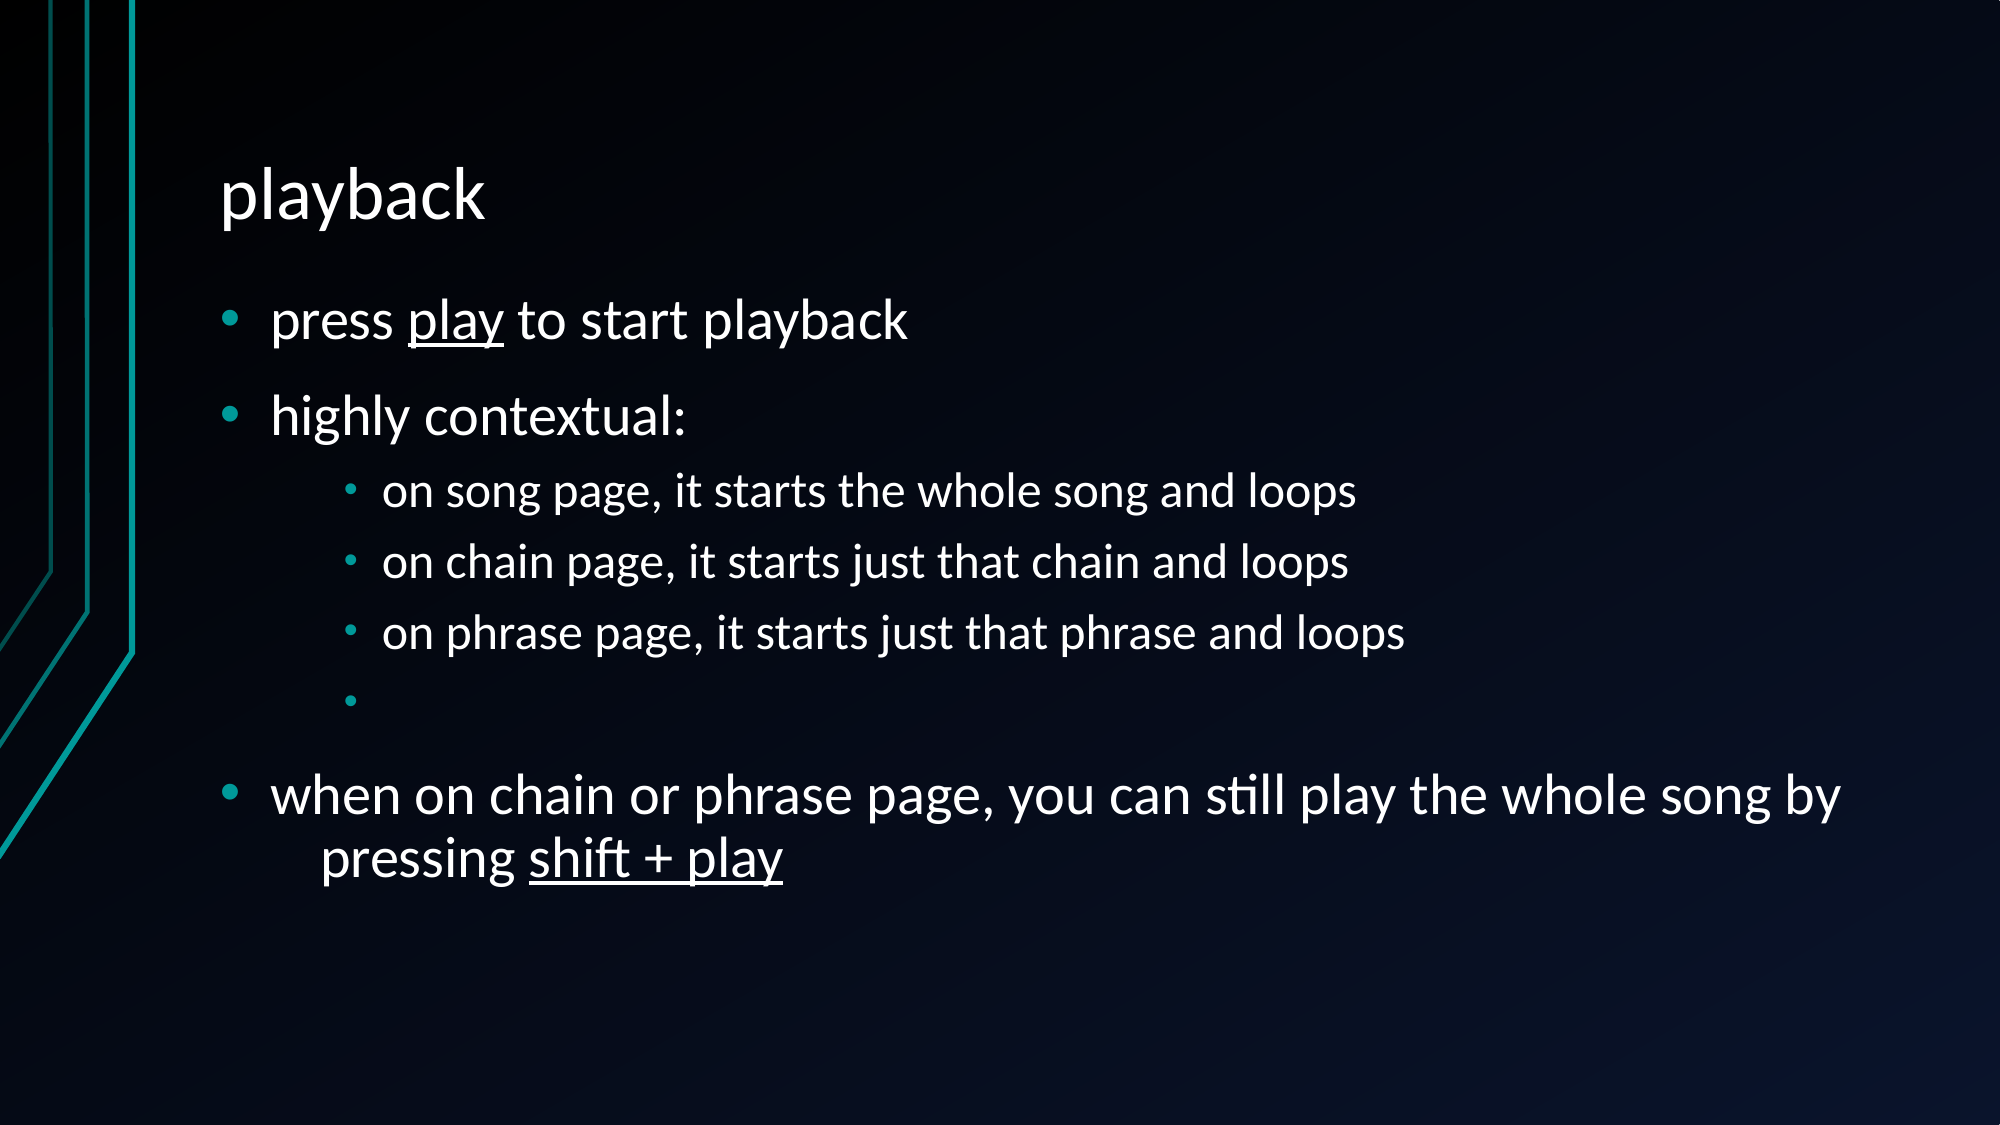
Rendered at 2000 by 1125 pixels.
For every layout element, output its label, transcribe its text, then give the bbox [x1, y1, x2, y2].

list press play to start playback highly contextual: on song page, it starts the whole song and loops on chain page, it starts just that chain and loops on phrase page, it starts just that phrase and loops when on chain or phrase page, you can still play the whole song by pressing shift + play [199, 279, 1900, 1012]
title playback [199, 45, 1900, 246]
